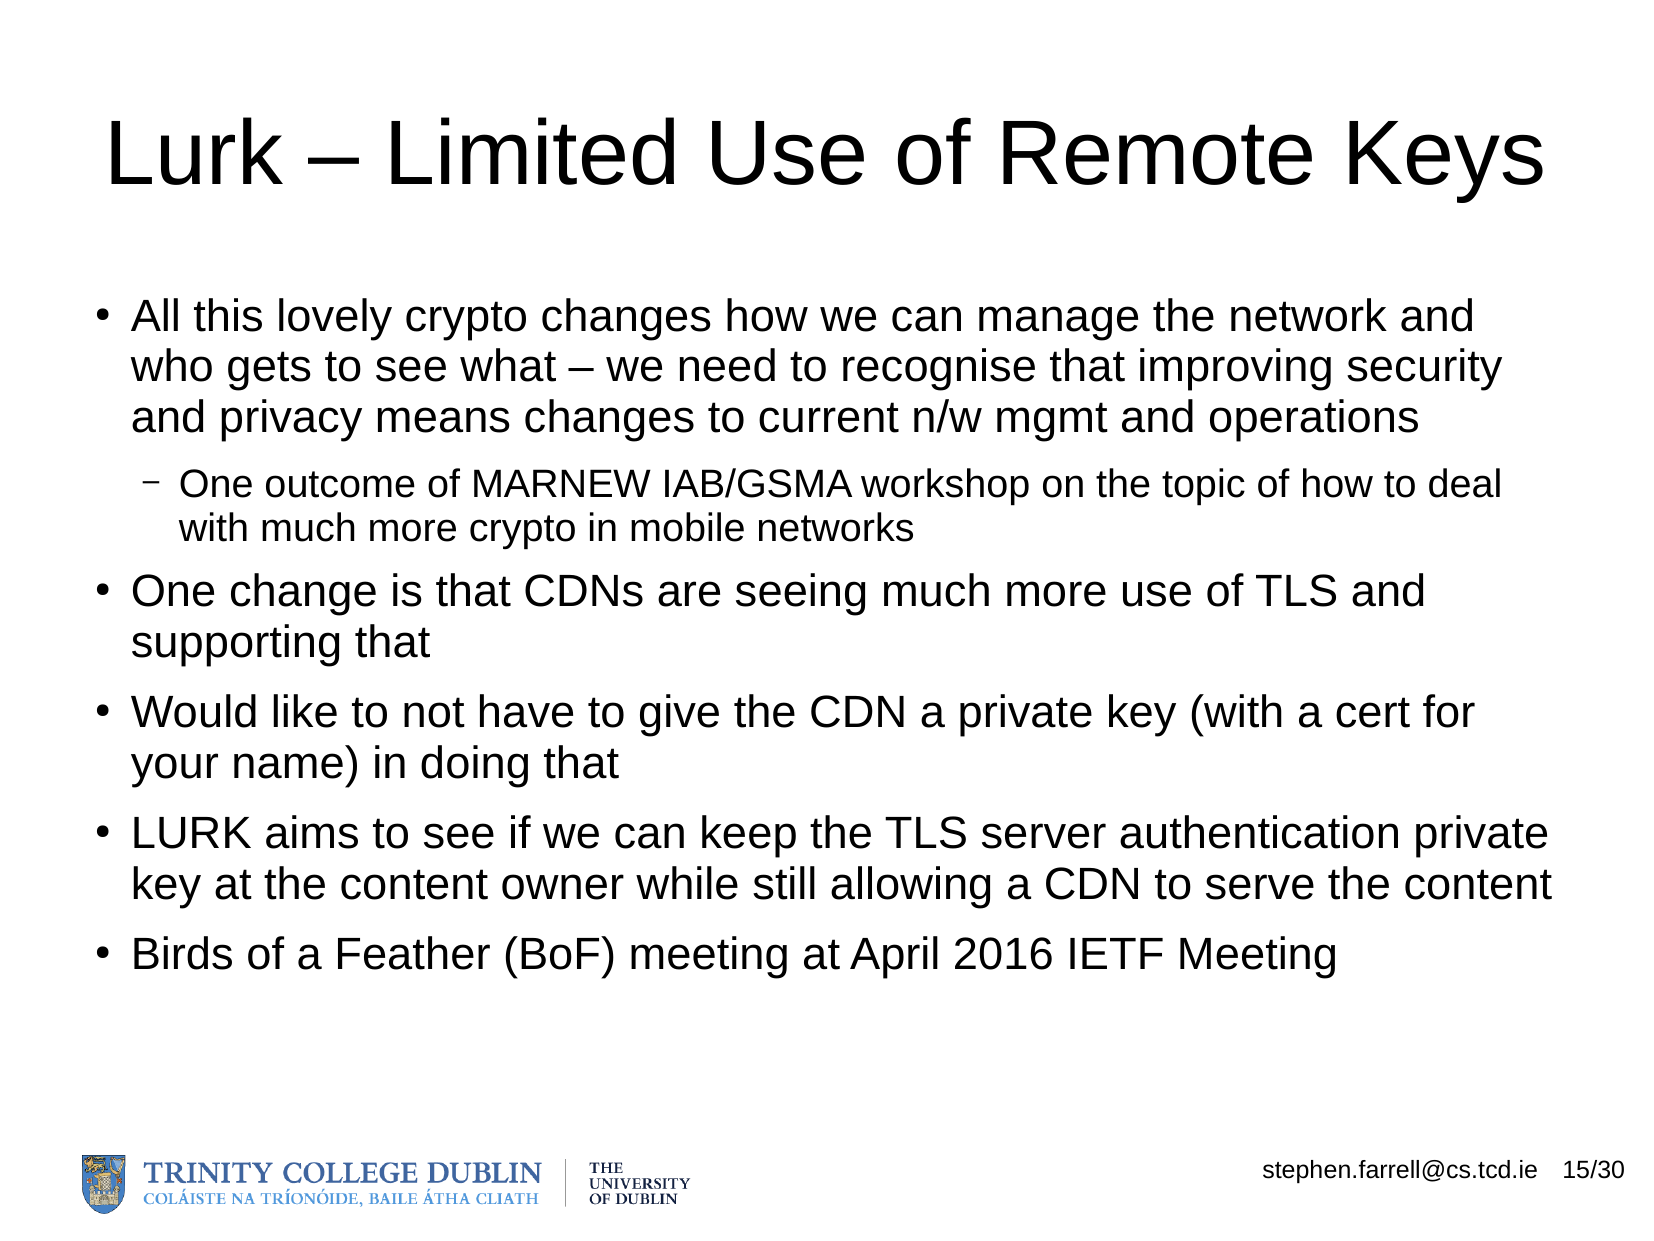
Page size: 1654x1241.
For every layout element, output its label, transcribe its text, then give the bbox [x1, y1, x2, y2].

picture [82, 1155, 694, 1214]
list All this lovely crypto changes how we can manage the network and who gets to see what – we need to recognise that improving security and privacy means changes to current n/w mgmt and operations One outcome of MARNEW IAB/GSMA workshop on the topic of how to deal with much more crypto in mobile networks One change is that CDNs are seeing much more use of TLS and supporting that Would like to not have to give the CDN a private key (with a cert for your name) in doing that LURK aims to see if we can keep the TLS server authentication private key at the content owner while still allowing a CDN to serve the content Birds of a Feather (BoF) meeting at April 2016 IETF Meeting [82, 290, 1571, 1010]
title Lurk – Limited Use of Remote Keys [82, 49, 1571, 257]
